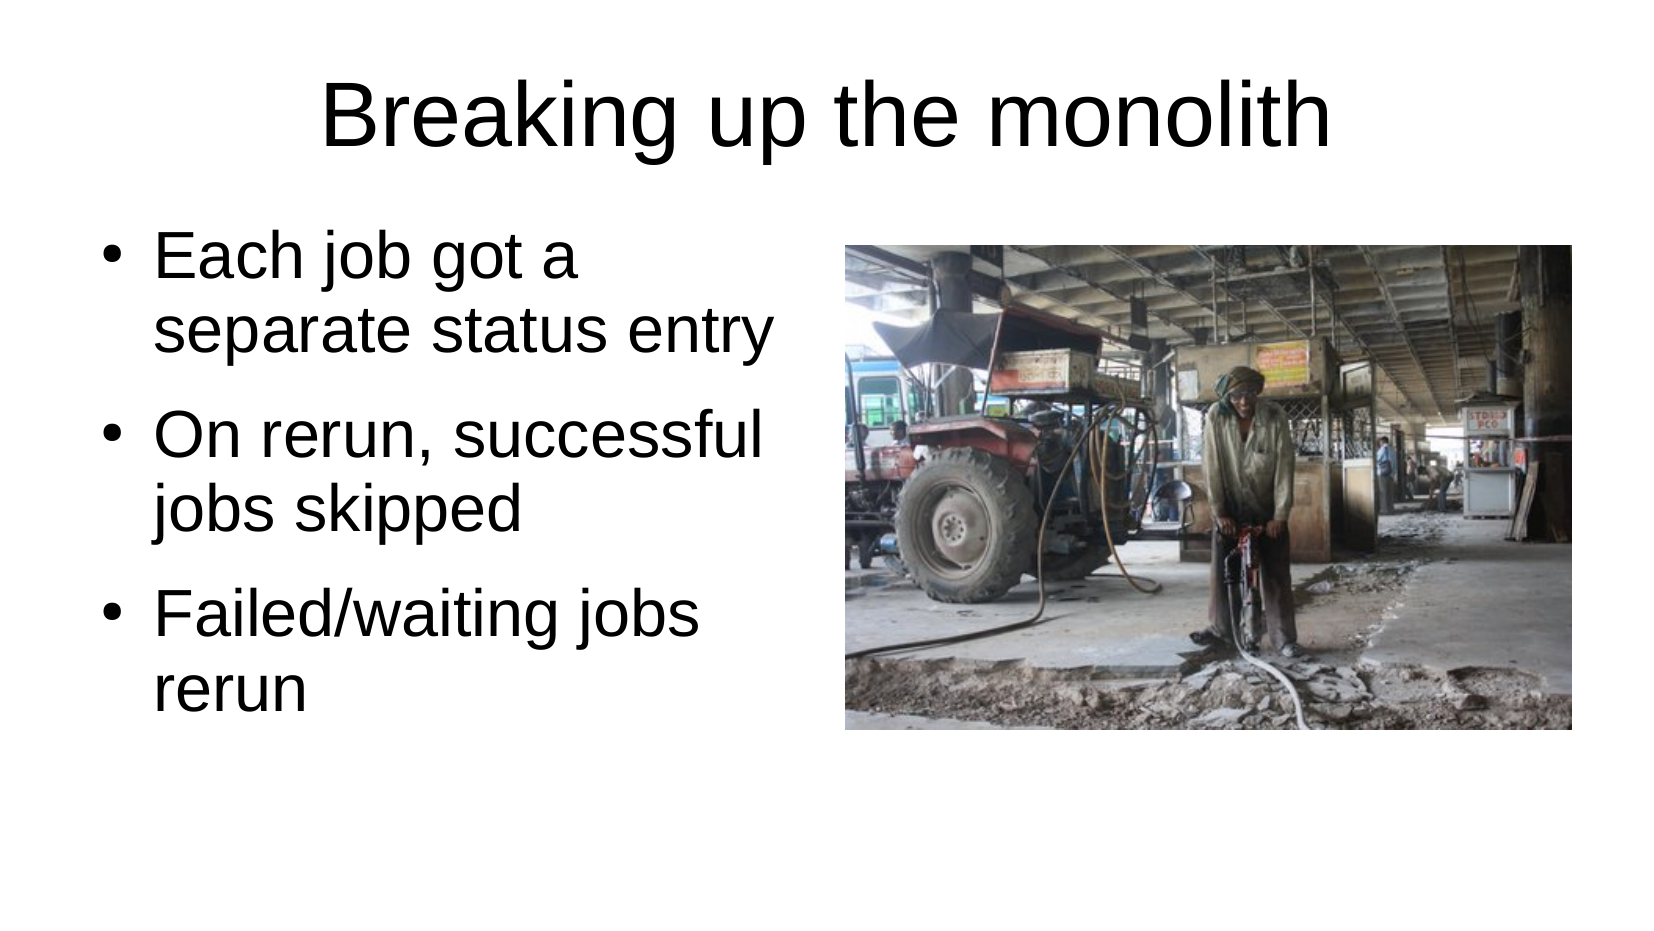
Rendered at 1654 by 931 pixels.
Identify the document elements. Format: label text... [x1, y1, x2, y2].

picture [845, 245, 1572, 730]
list Each job got a separate status entry On rerun, successful jobs skipped Failed/waiting jobs rerun [82, 217, 809, 758]
title Breaking up the monolith [82, 37, 1571, 193]
